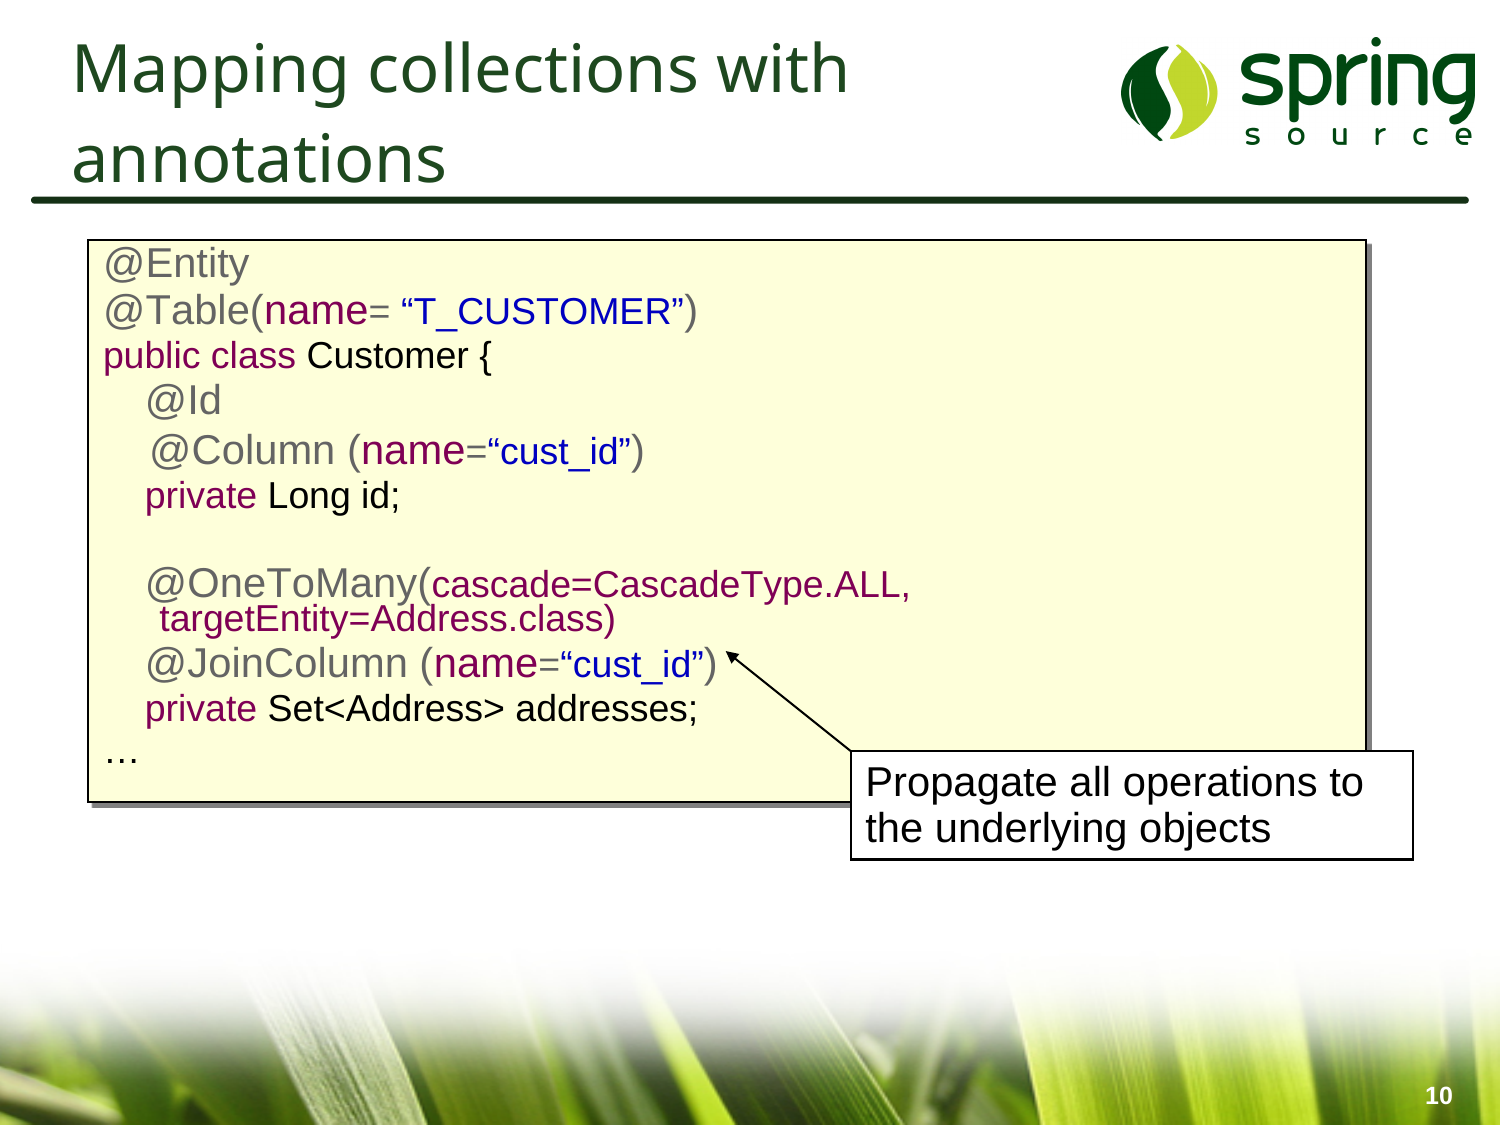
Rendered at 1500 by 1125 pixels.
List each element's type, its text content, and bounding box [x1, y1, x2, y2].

text_box Propagate all operations to the underlying objects [850, 751, 1414, 860]
picture [0, 944, 1500, 1125]
picture [1121, 37, 1475, 145]
list @Entity @Table(name= “T_CUSTOMER”) public class Customer { @Id @Column (name=“cust_id”) private Long id; @OneToMany(cascade=CascadeType.ALL, targetEntity=Address.class) @JoinColumn (name=“cust_id”) private Set<Address> addresses; … [88, 240, 1367, 802]
title Mapping collections with annotations [56, 13, 1089, 191]
